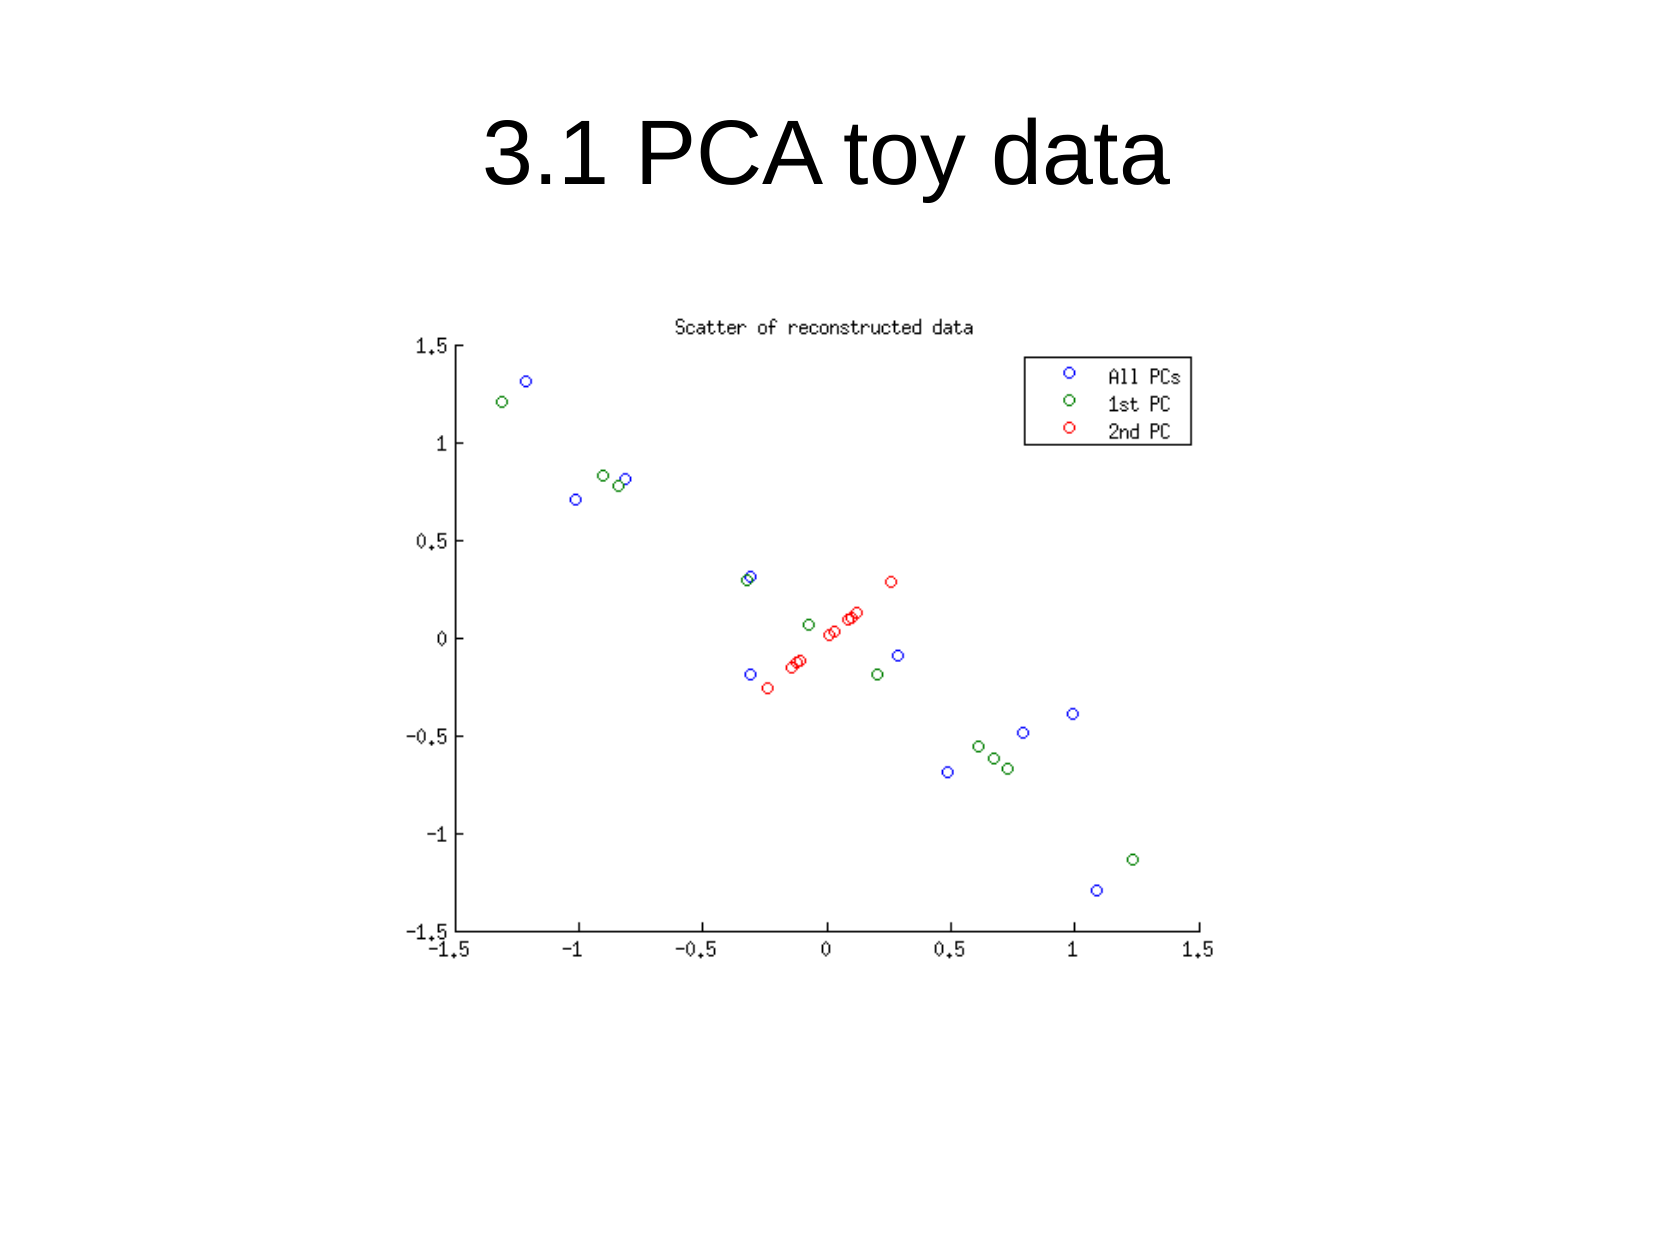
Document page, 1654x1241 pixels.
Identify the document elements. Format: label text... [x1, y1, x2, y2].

title 3.1 PCA toy data [82, 49, 1571, 257]
picture [330, 290, 1290, 1010]
